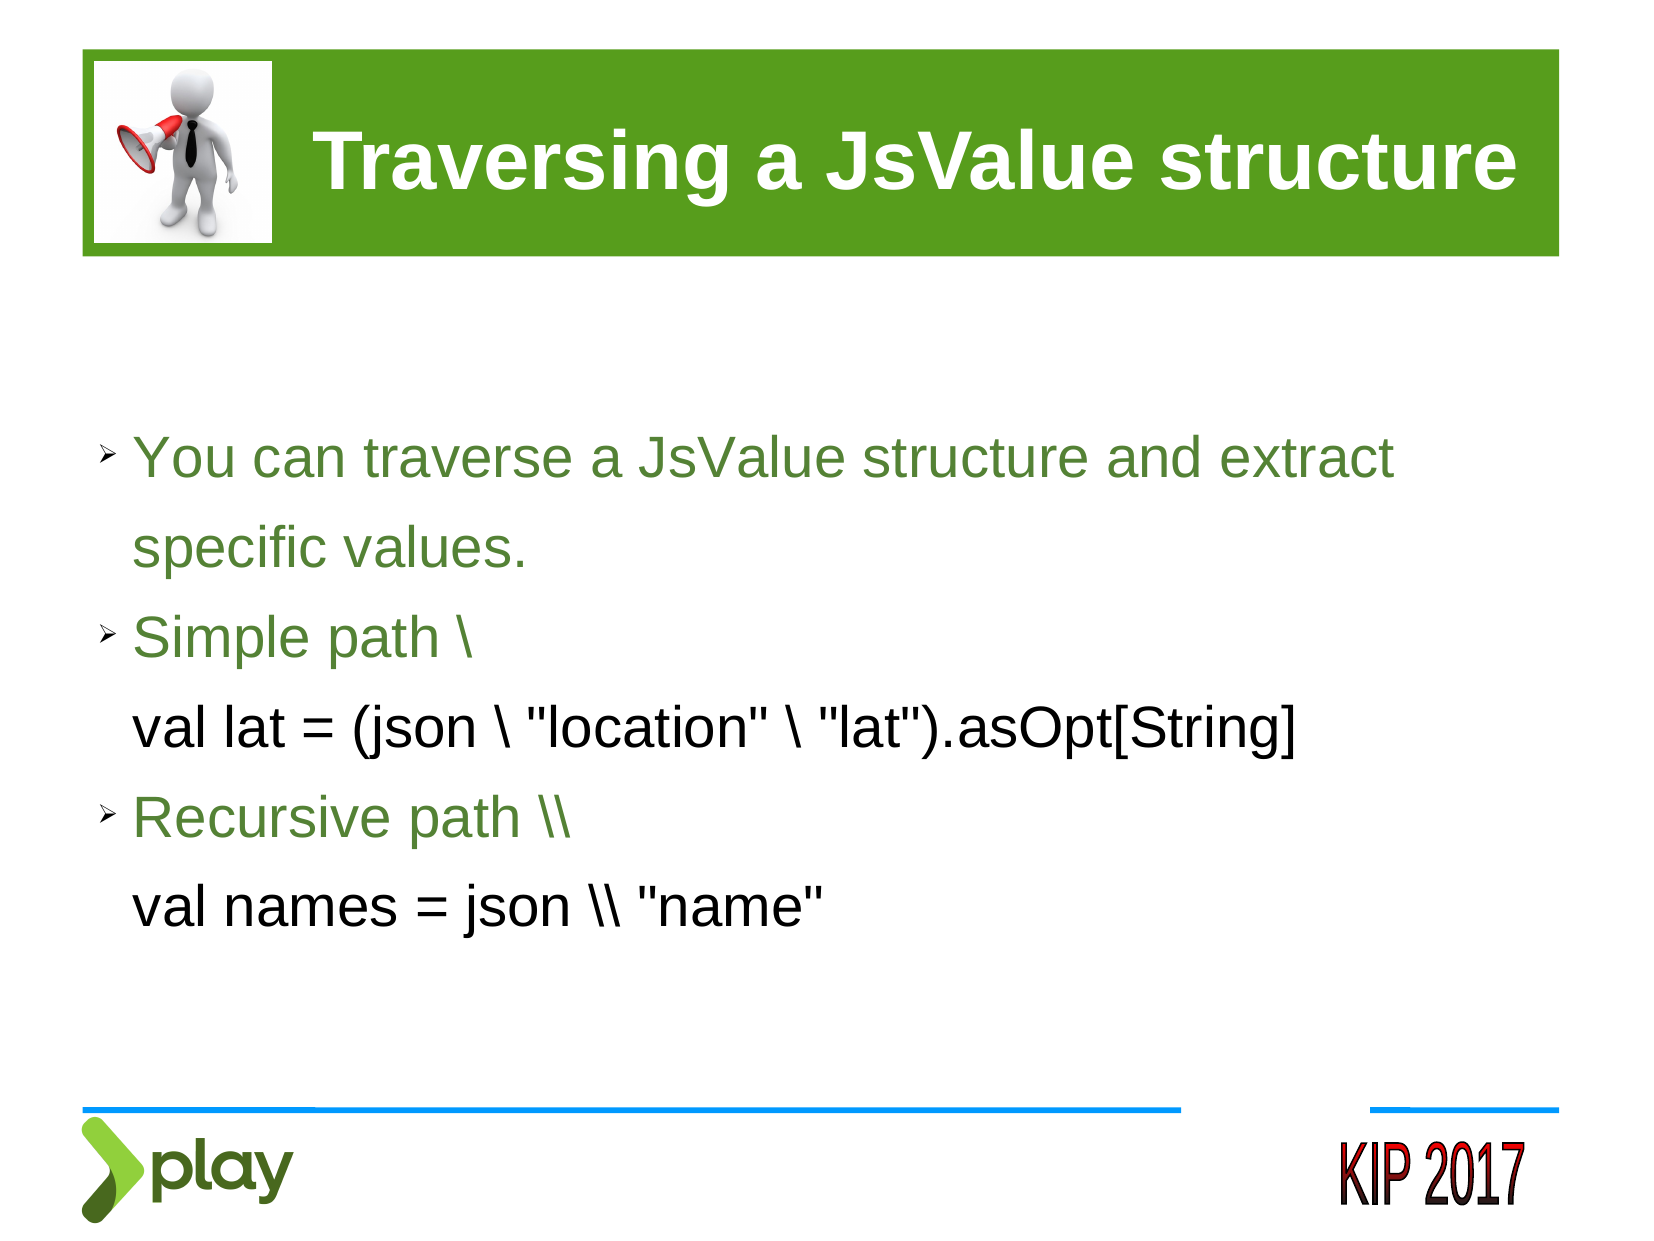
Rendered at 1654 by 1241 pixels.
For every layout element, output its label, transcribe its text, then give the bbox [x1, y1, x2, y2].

picture [94, 61, 272, 243]
title Traversing a JsValue structure [82, 49, 1560, 257]
picture [68, 1111, 302, 1229]
text_box You can traverse a JsValue structure and extract specific values. Simple path \ val lat = (json \ "location" \ "lat").asOpt[String] Recursive path \\ val names = json \\ "name" [82, 299, 1560, 1065]
